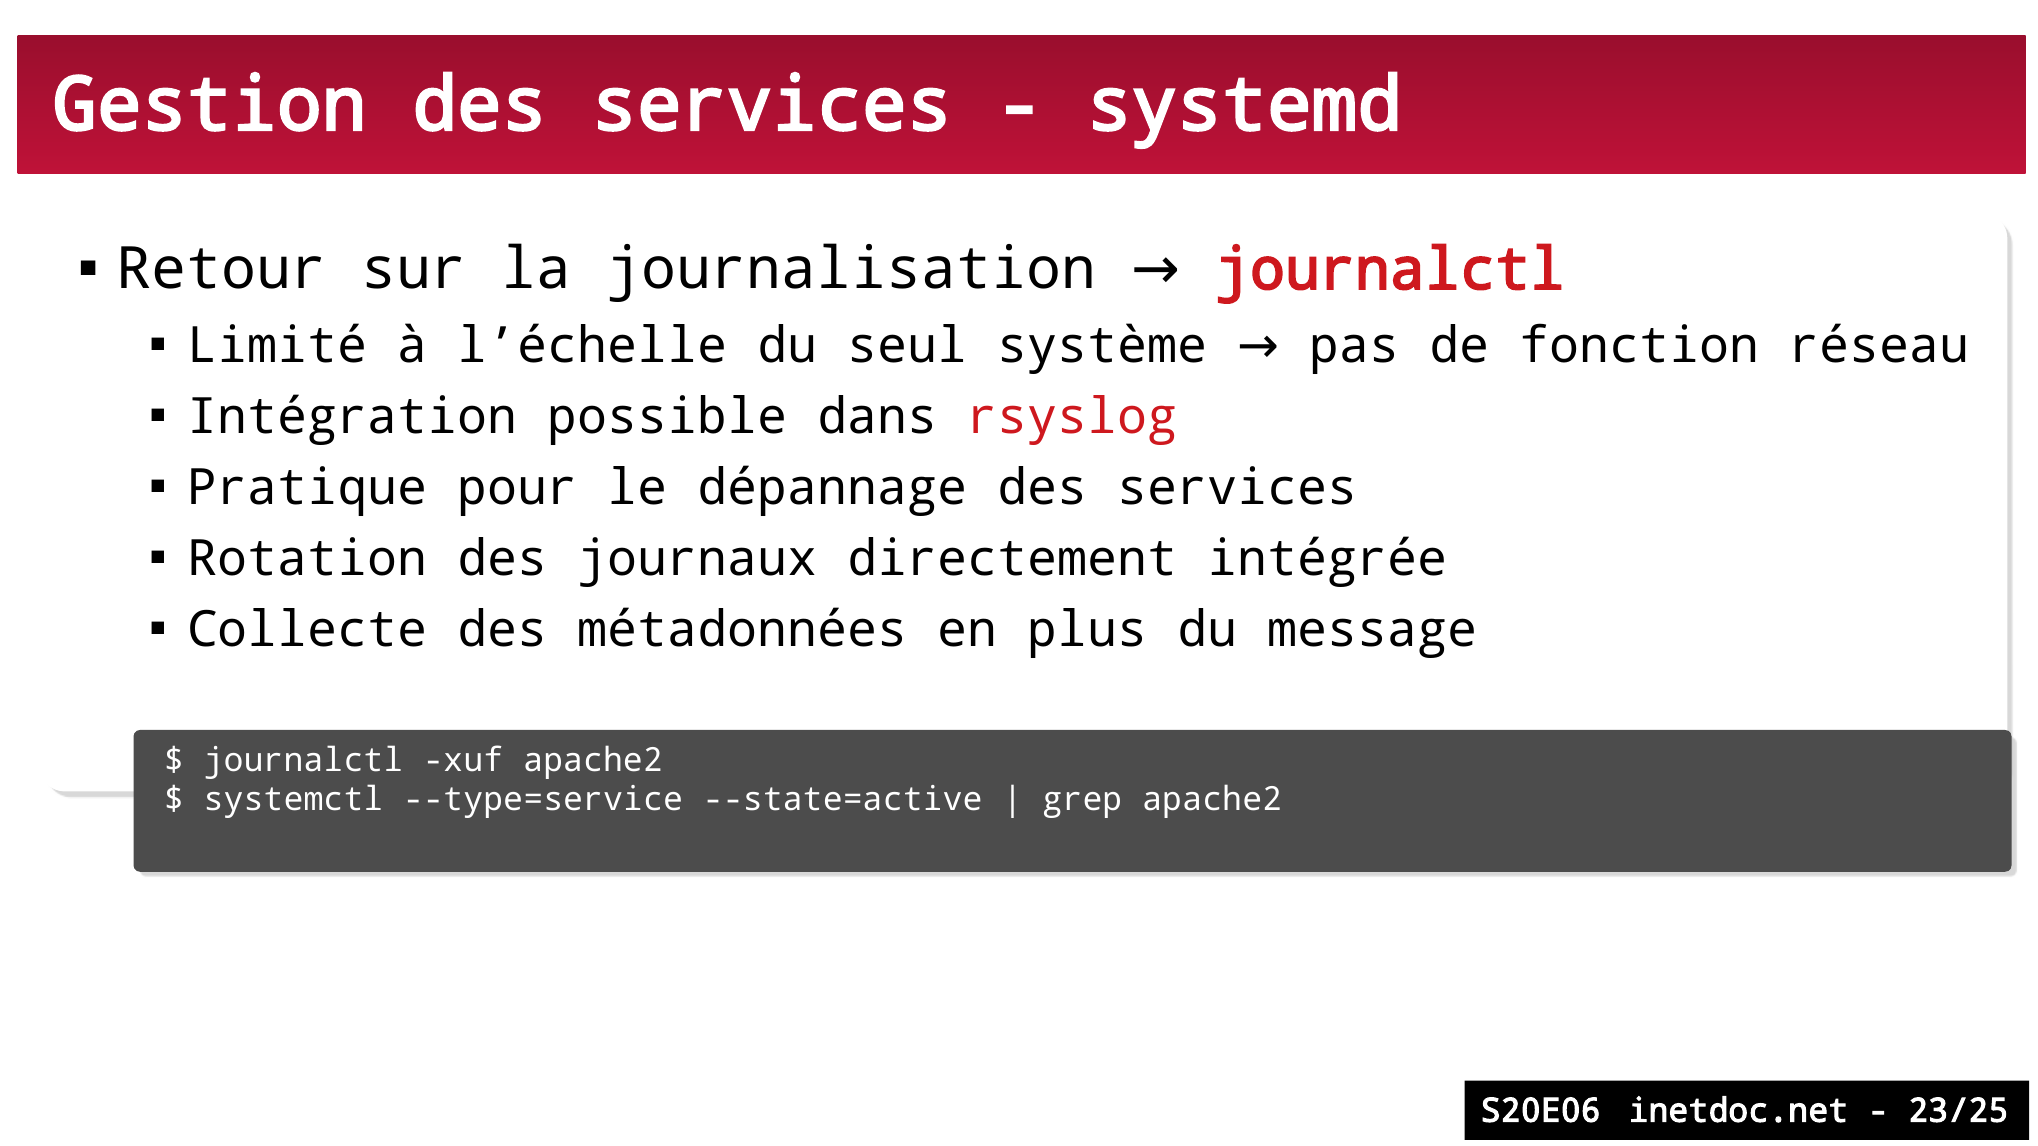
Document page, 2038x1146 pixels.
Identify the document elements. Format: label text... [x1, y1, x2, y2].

text_box S20E06 inetdoc.net - 22/25 [1464, 1080, 2030, 1140]
text_box $ journalctl -xuf apache2 $ systemctl --type=service --state=active | grep apache2 [133, 729, 2012, 872]
text_box Retour sur la journalisation → journalctl Limité à l’échelle du seul système → pas de fonction réseau Intégration possible dans rsyslog Pratique pour le dépannage des services Rotation des journaux directement intégrée Collecte des métadonnées en plus du message [38, 212, 2008, 792]
text_box Gestion des services - systemd [17, 35, 2026, 174]
